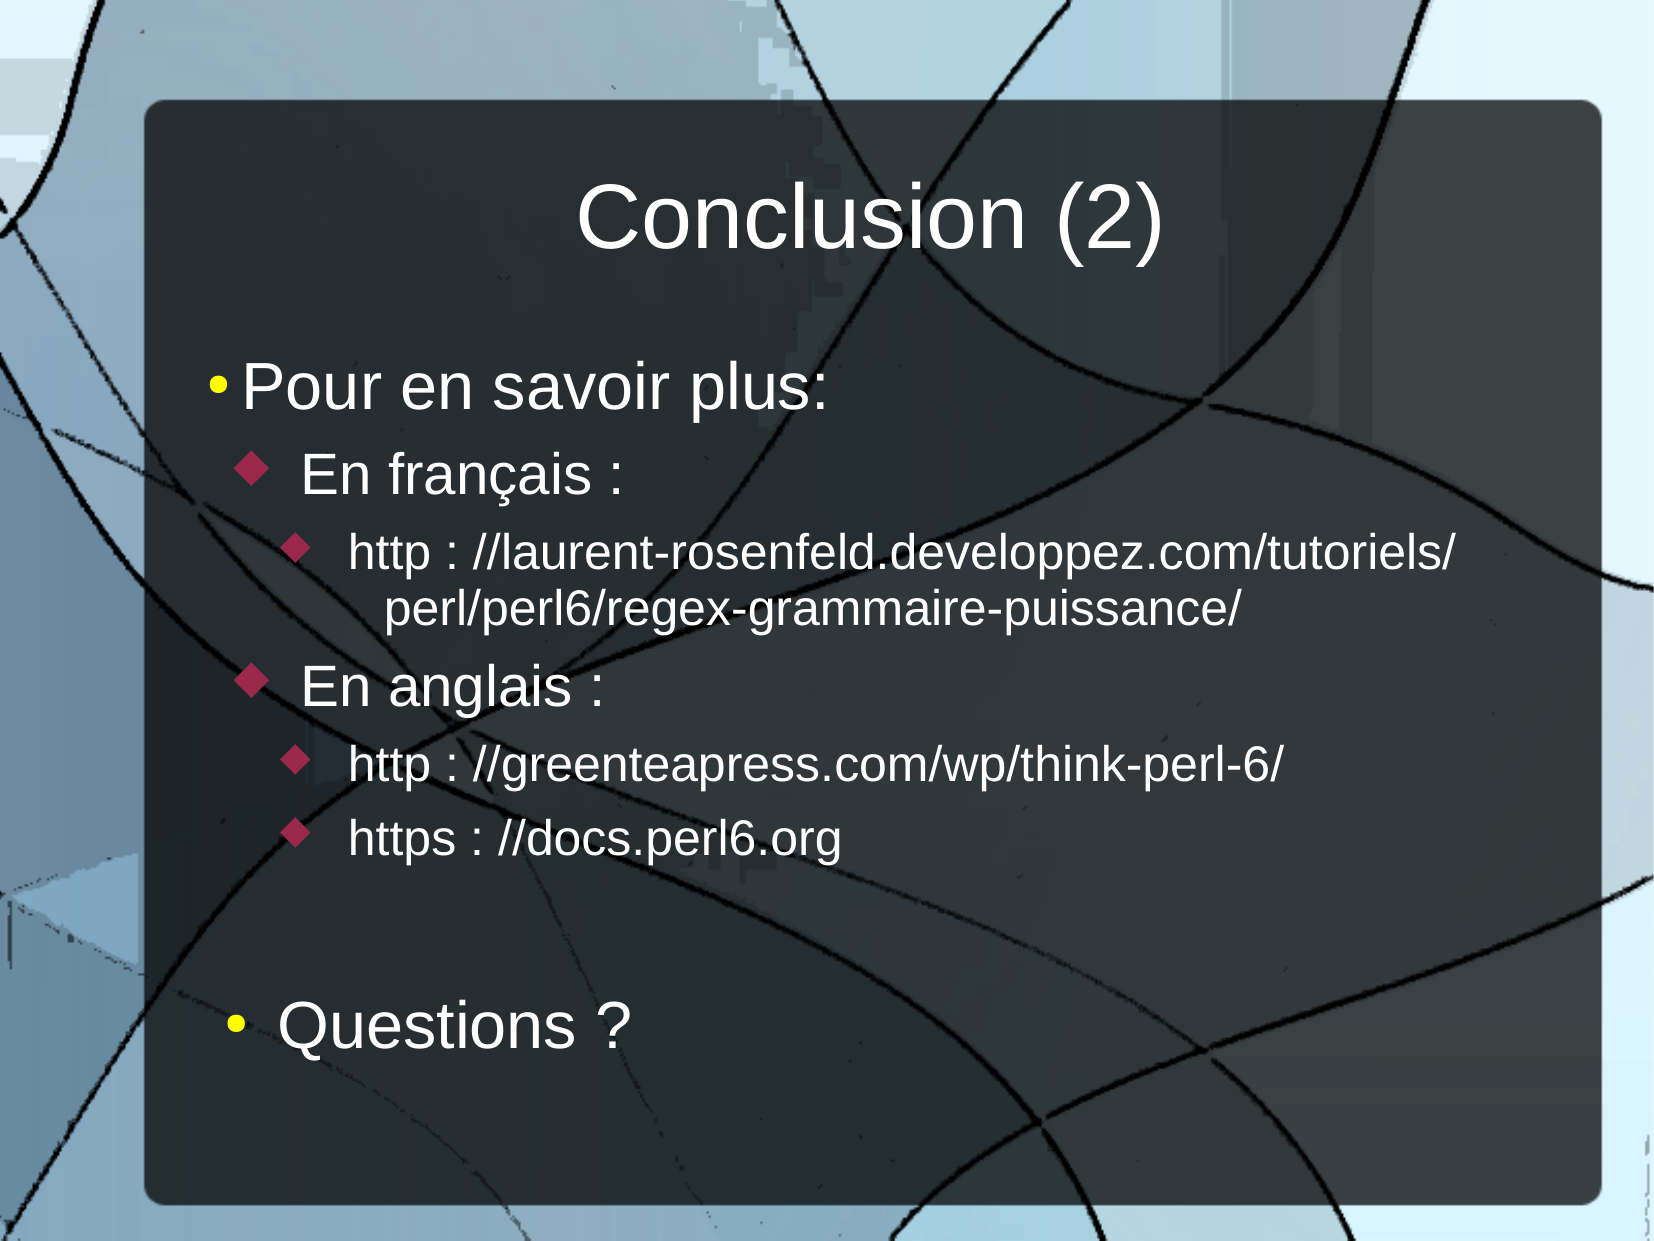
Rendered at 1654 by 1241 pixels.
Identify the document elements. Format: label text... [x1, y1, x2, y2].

list Pour en savoir plus: En français : http : //laurent-rosenfeld.developpez.com/tutoriels/ perl/perl6/regex-grammaire-puissance/ En anglais : http : //greenteapress.com/wp/think-perl-6/ https : //docs.perl6.org Questions ? [206, 349, 1571, 1062]
picture [0, 0, 1654, 1241]
title Conclusion (2) [159, 108, 1583, 325]
